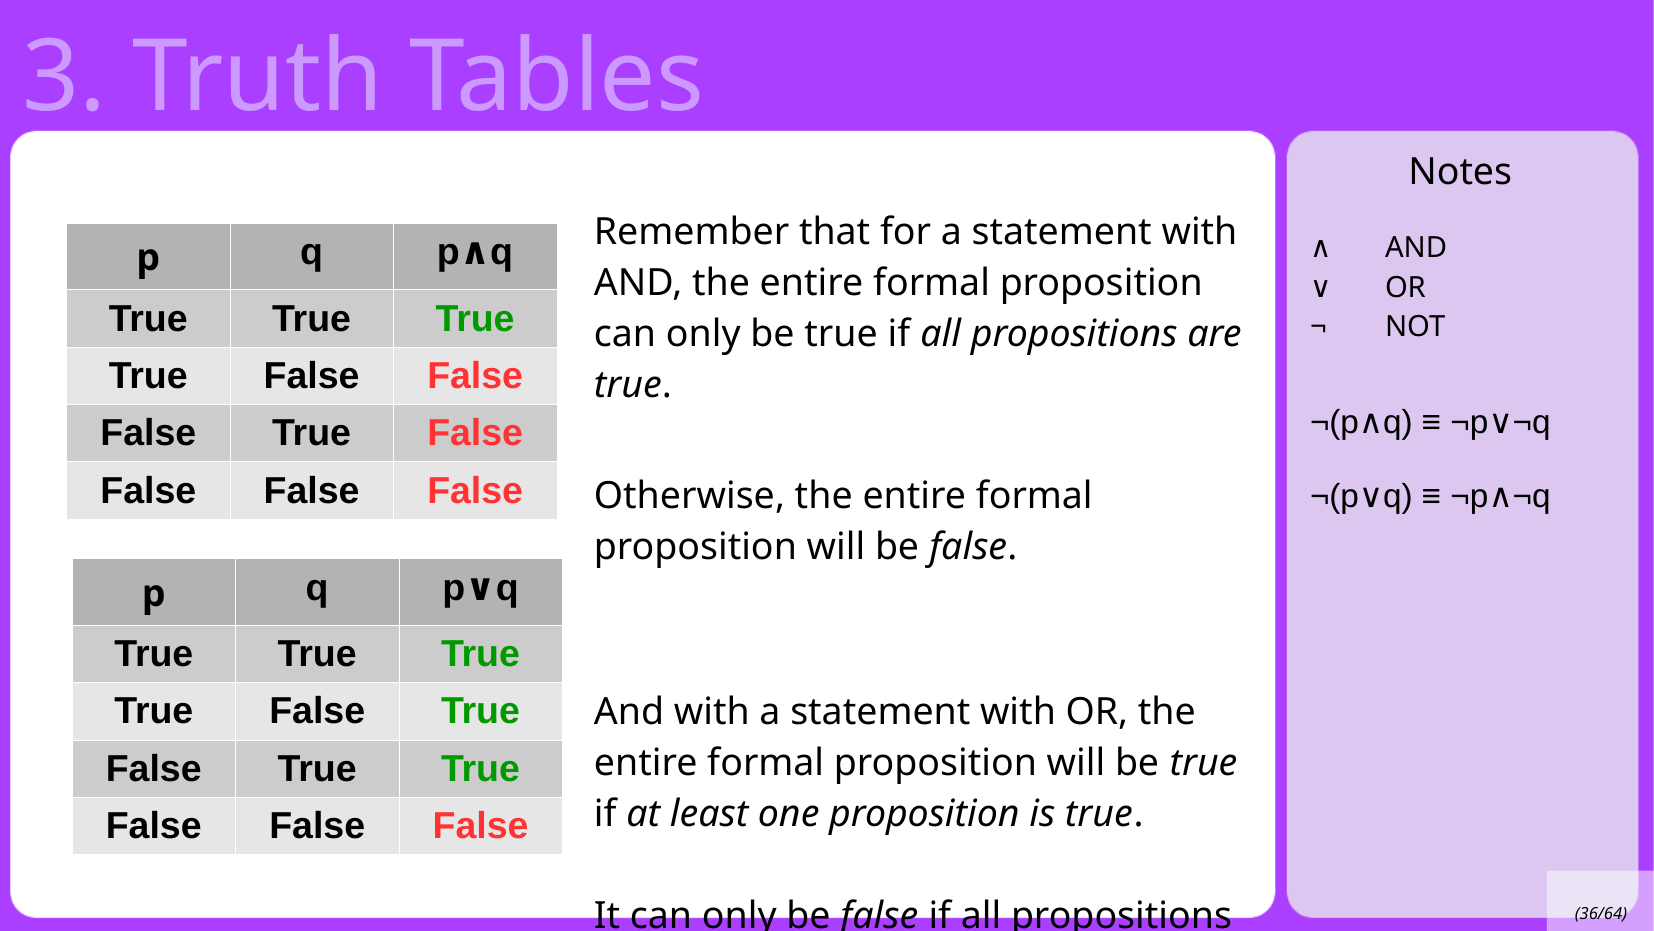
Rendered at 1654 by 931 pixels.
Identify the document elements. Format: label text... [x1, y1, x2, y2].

picture [1017, 910, 1029, 926]
table_header q [231, 224, 393, 289]
table_cell True [400, 741, 562, 797]
title 3. Truth Tables [22, 13, 1511, 130]
table_cell True [400, 683, 562, 740]
table_cell True [236, 741, 399, 797]
table_cell True [231, 405, 393, 461]
table_cell False [231, 348, 393, 404]
text_box Notes [1290, 141, 1631, 199]
table_header q [236, 559, 399, 625]
table_cell True [231, 290, 393, 347]
text_box ∧ AND ∨ OR ¬ NOT [1310, 226, 1612, 333]
table_cell True [67, 348, 230, 404]
text_box ¬(p∧q) ≡ ¬p∨¬q ¬(p∨q) ≡ ¬p∧¬q [1310, 403, 1612, 515]
text_box Remember that for a statement with AND, the entire formal proposition can only be true if all propositions are true. Otherwise, the entire formal proposition will be false. And with a statement with OR, the entire formal proposition will be true if at least one proposition is true. It can only be false if all propositions are false. [584, 204, 1252, 811]
table_header p∧q [394, 224, 557, 289]
table_cell False [236, 798, 399, 854]
table_cell False [67, 462, 230, 519]
table_header p∨q [400, 559, 562, 625]
picture [0, 0, 1654, 931]
picture [1077, 910, 1089, 926]
table_cell False [236, 683, 399, 740]
table_cell True [236, 626, 399, 682]
table_cell False [394, 405, 557, 461]
table_cell False [231, 462, 393, 519]
text_box (<number>/64) [1546, 877, 1654, 931]
table_cell False [67, 405, 230, 461]
table_cell False [73, 798, 235, 854]
table_cell False [394, 462, 557, 519]
table_cell True [73, 626, 235, 682]
table_header p [67, 224, 230, 289]
table_cell True [400, 626, 562, 682]
table_cell True [394, 290, 557, 347]
table_cell False [400, 798, 562, 854]
table_cell False [1546, 870, 1654, 877]
table_header p [73, 559, 235, 625]
table_cell True [67, 290, 230, 347]
table_cell True [73, 683, 235, 740]
table_cell False [73, 741, 235, 797]
table_cell False [394, 348, 557, 404]
